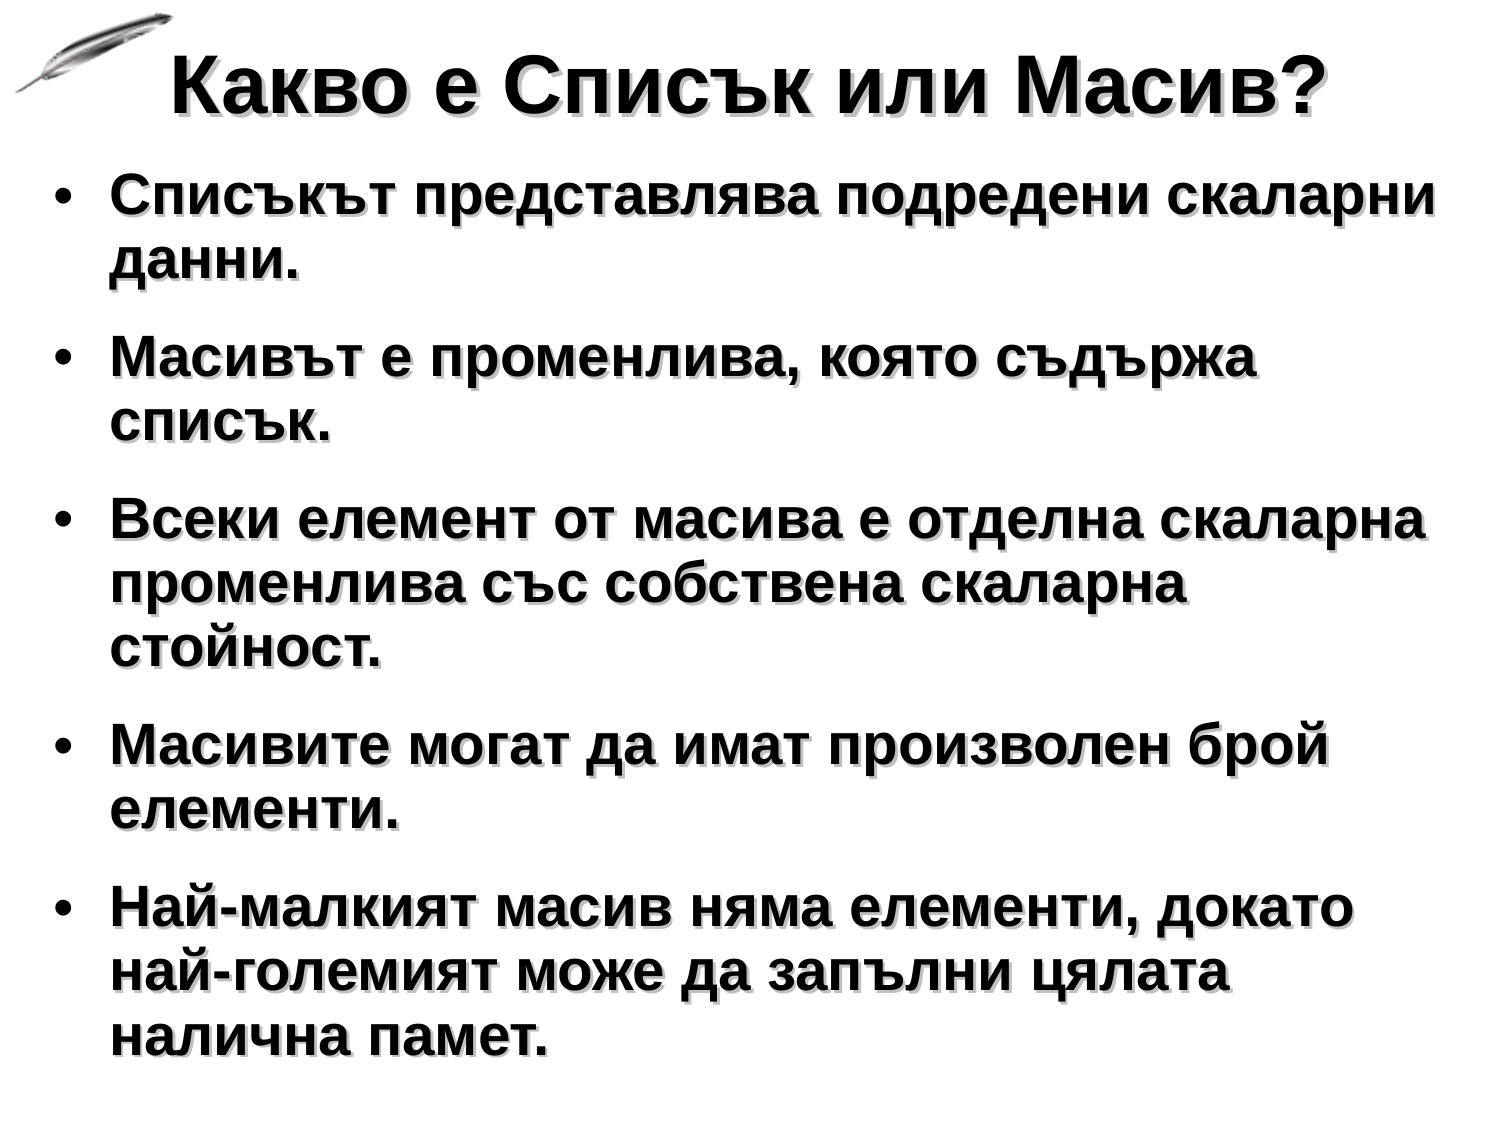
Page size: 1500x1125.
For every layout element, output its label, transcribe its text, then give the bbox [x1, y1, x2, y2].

list Списъкът представлява подредени скаларни данни. Масивът e променлива, която съдържа списък. Всеки елемент от масива е отделна скаларна променлива със собствена скаларна стойност. Масивите могат да имат произволен брой елементи. Най-малкият масив няма елементи, докато най-големият може да запълни цялата налична памет. [53, 163, 1447, 1072]
picture [11, 11, 132, 95]
title Какво е Списък или Масив? [132, 0, 1368, 163]
